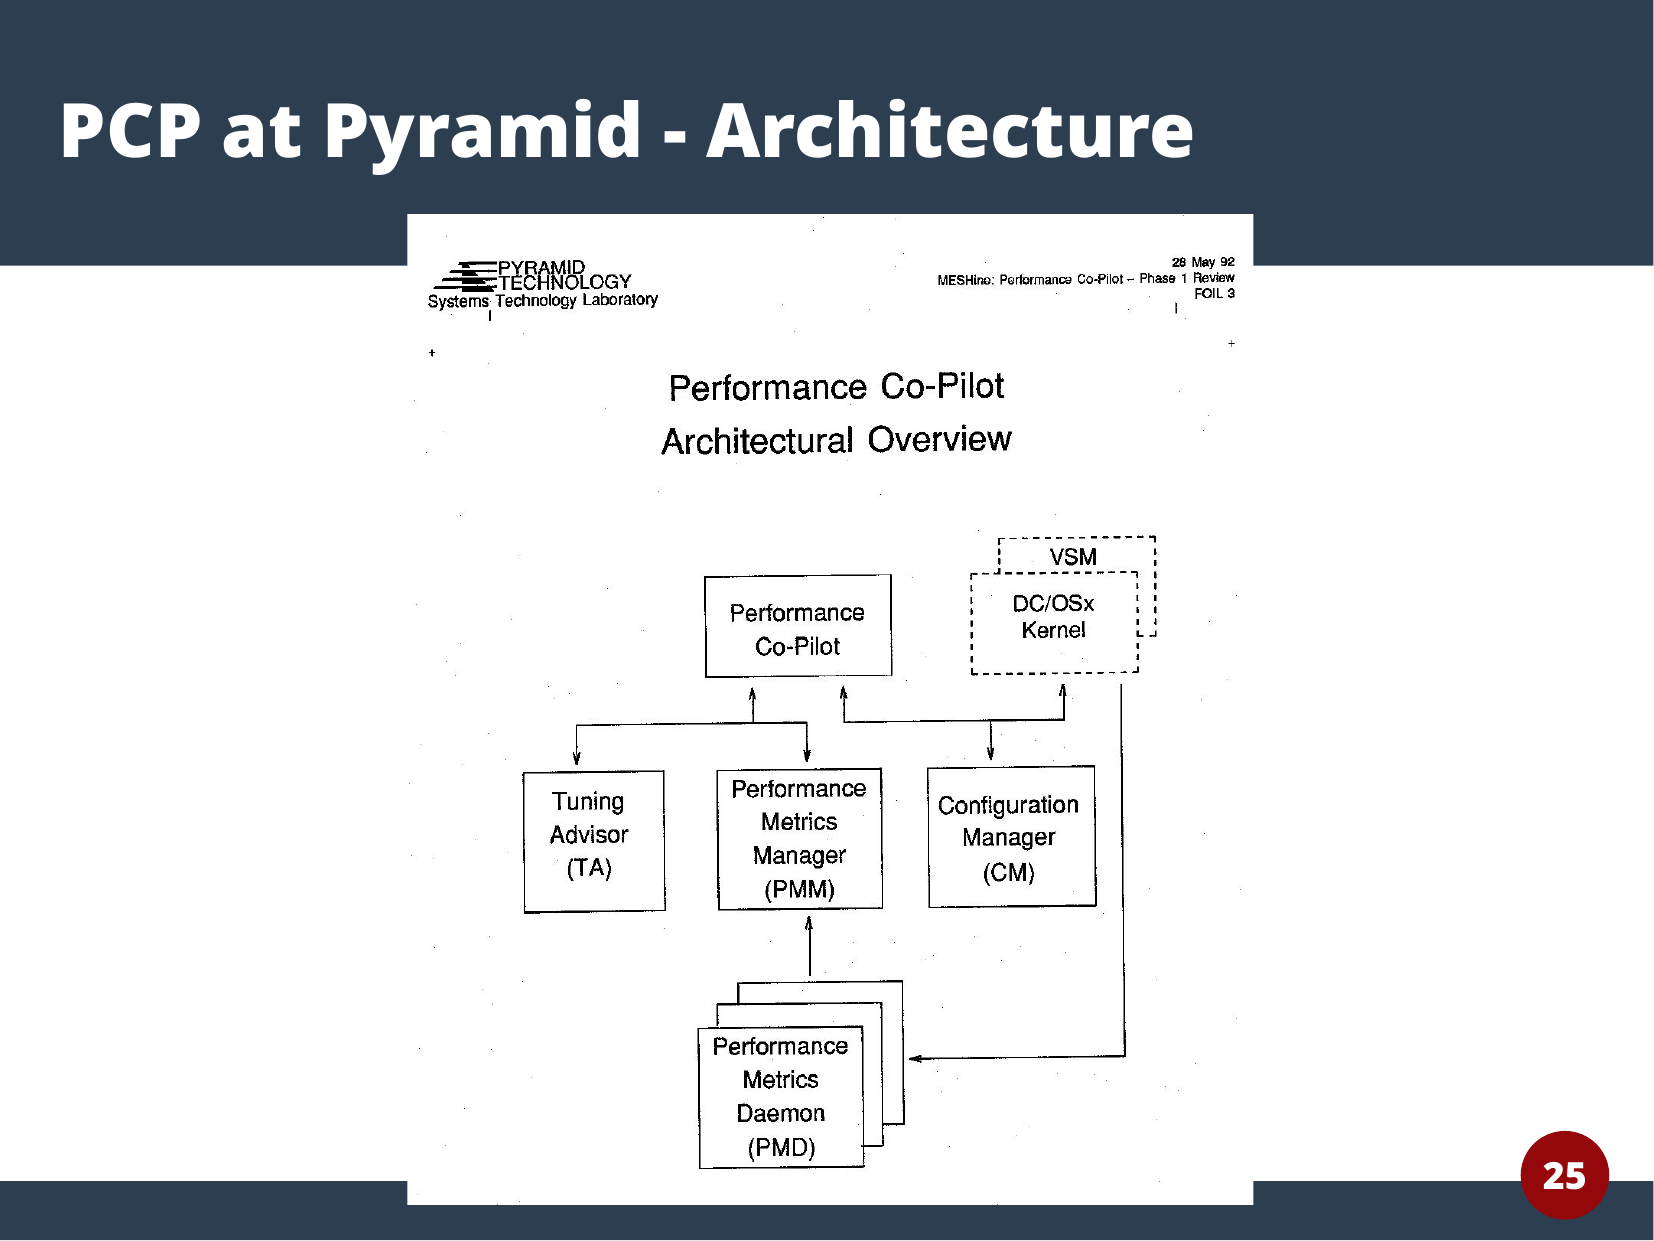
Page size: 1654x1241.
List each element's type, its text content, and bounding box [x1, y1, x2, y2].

picture [407, 214, 1254, 1205]
title PCP at Pyramid - Architecture [59, 49, 1595, 207]
